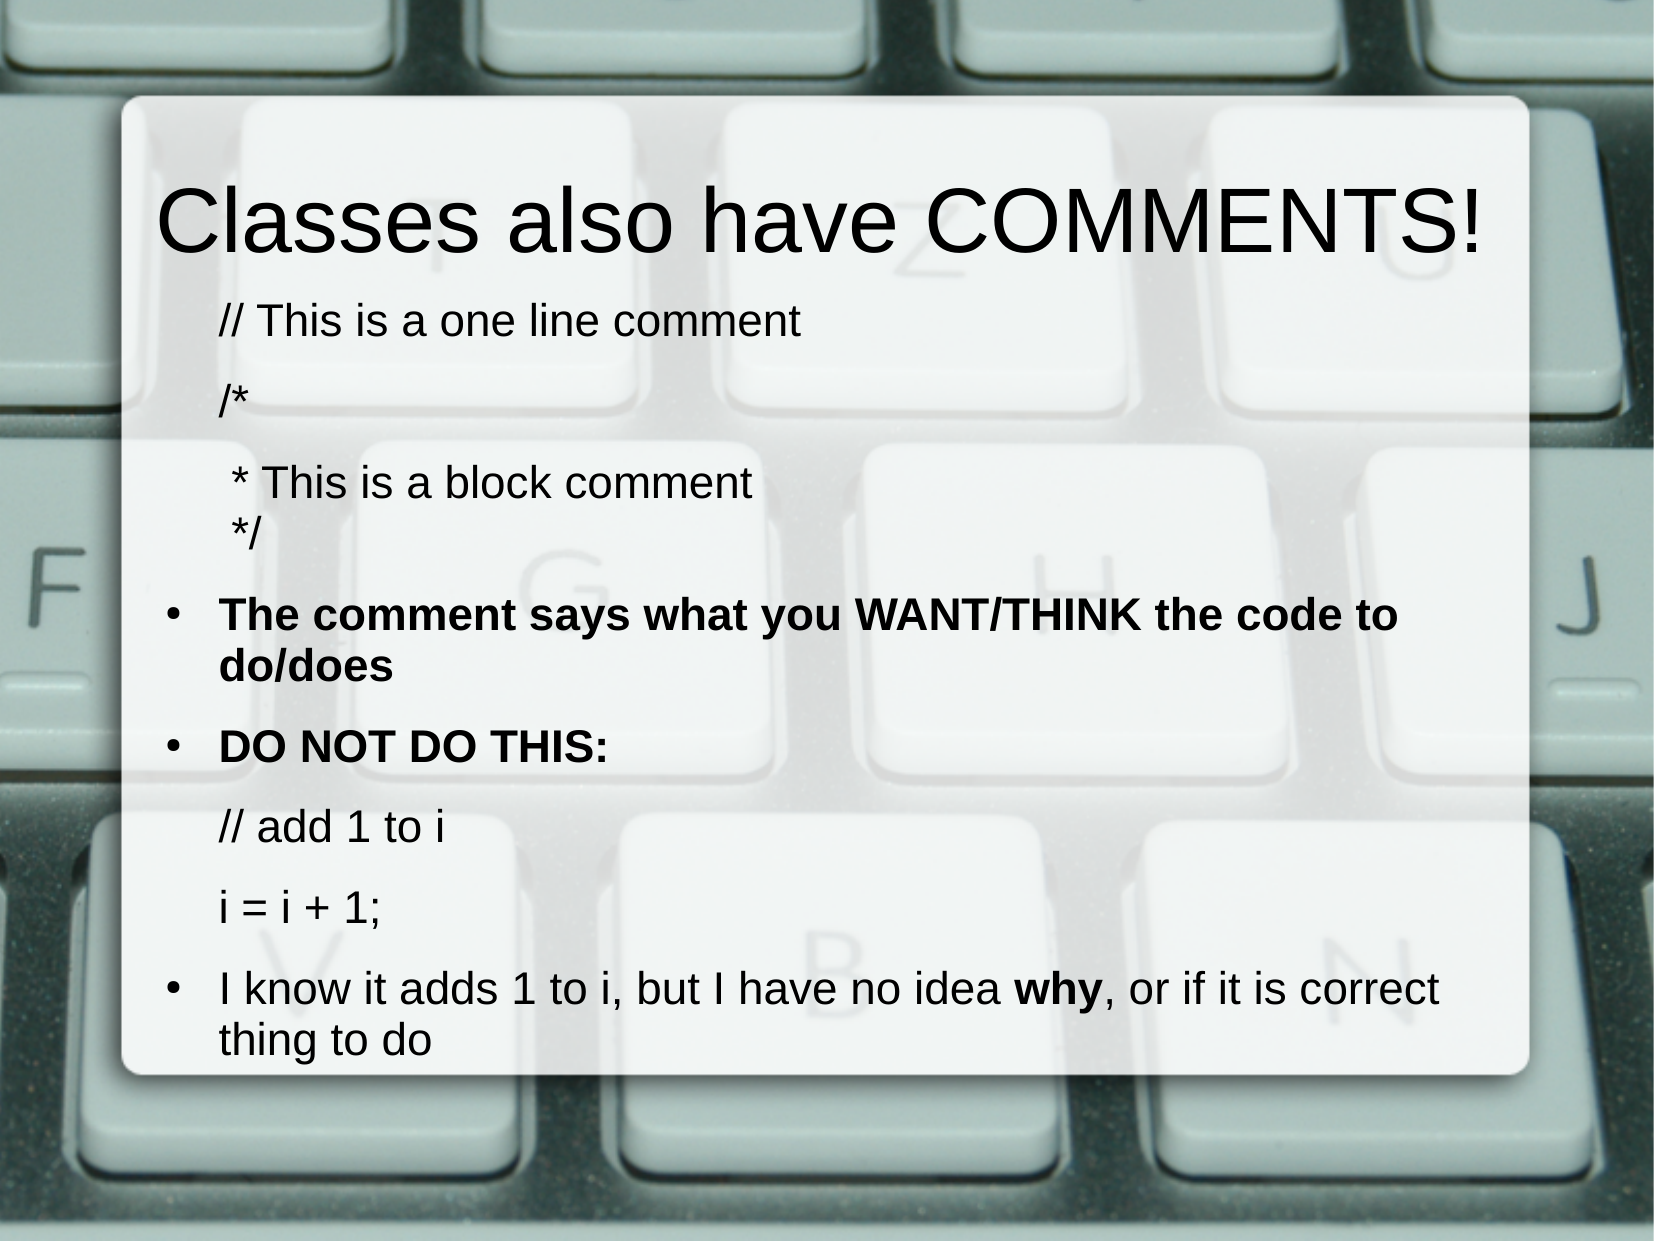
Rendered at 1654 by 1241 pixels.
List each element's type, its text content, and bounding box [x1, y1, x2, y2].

title Classes also have COMMENTS! [135, 117, 1506, 325]
list // This is a one line comment /* * This is a block comment */ The comment says what you WANT/THINK the code to do/does DO NOT DO THIS: // add 1 to i i = i + 1; I know it adds 1 to i, but I have no idea why, or if it is correct thing to do [147, 295, 1506, 1126]
picture [0, 0, 1654, 1241]
